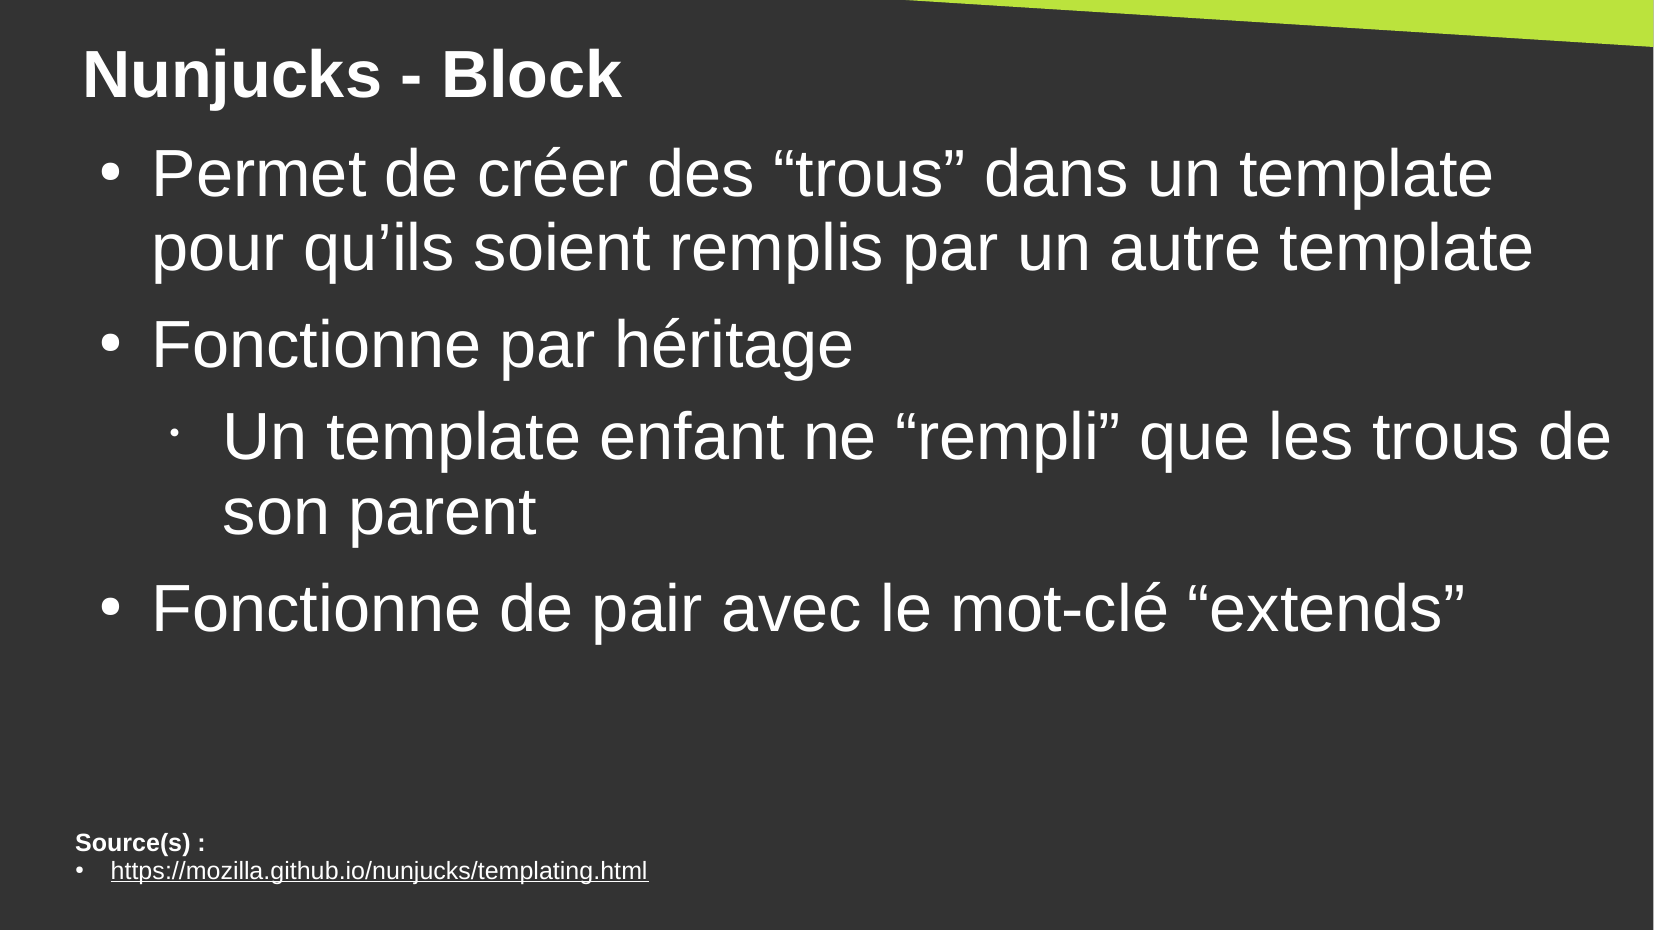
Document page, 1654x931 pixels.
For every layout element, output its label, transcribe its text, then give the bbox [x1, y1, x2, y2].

title Nunjucks - Block [82, 37, 1571, 112]
text_box [905, 0, 1654, 48]
list Permet de créer des “trous” dans un template pour qu’ils soient remplis par un autre template Fonctionne par héritage Un template enfant ne “rempli” que les trous de son parent Fonctionne de pair avec le mot-clé “extends” [80, 135, 1620, 768]
text_box Source(s) : https://mozilla.github.io/nunjucks/templating.html [60, 821, 1546, 931]
